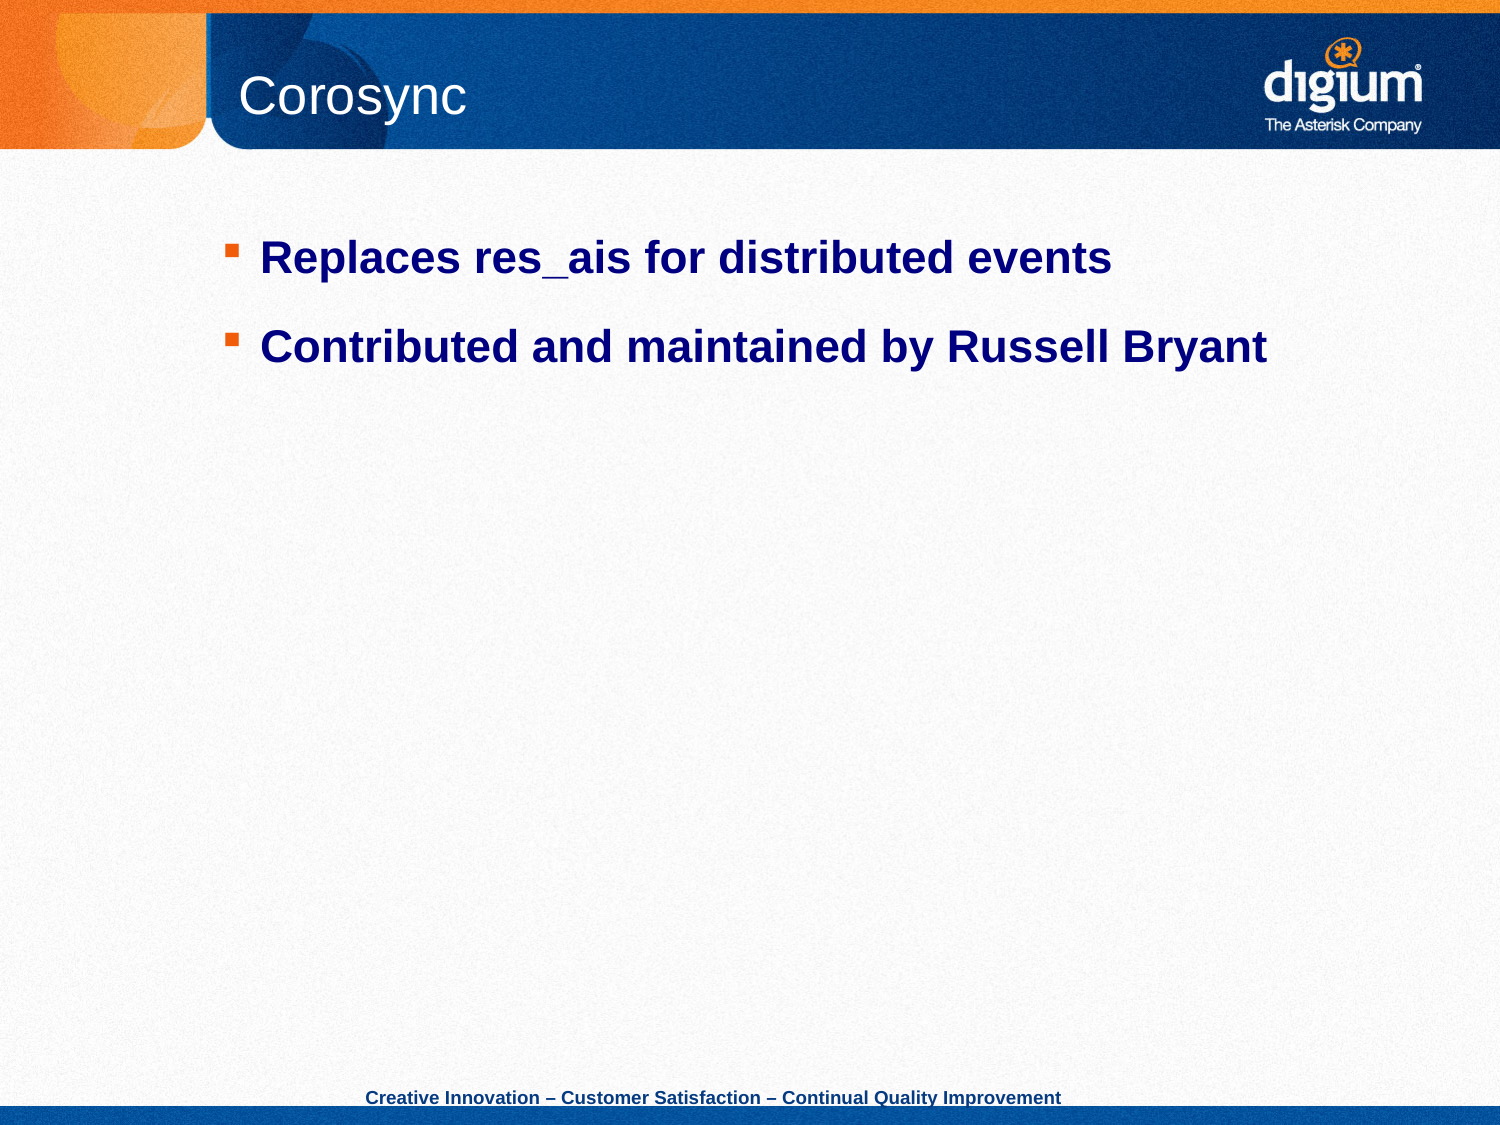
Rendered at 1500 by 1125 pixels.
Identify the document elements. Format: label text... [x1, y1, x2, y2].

list Replaces res_ais for distributed events Contributed and maintained by Russell Bryant [206, 224, 1301, 967]
picture [0, 0, 1500, 1125]
title Corosync [238, 27, 1243, 127]
